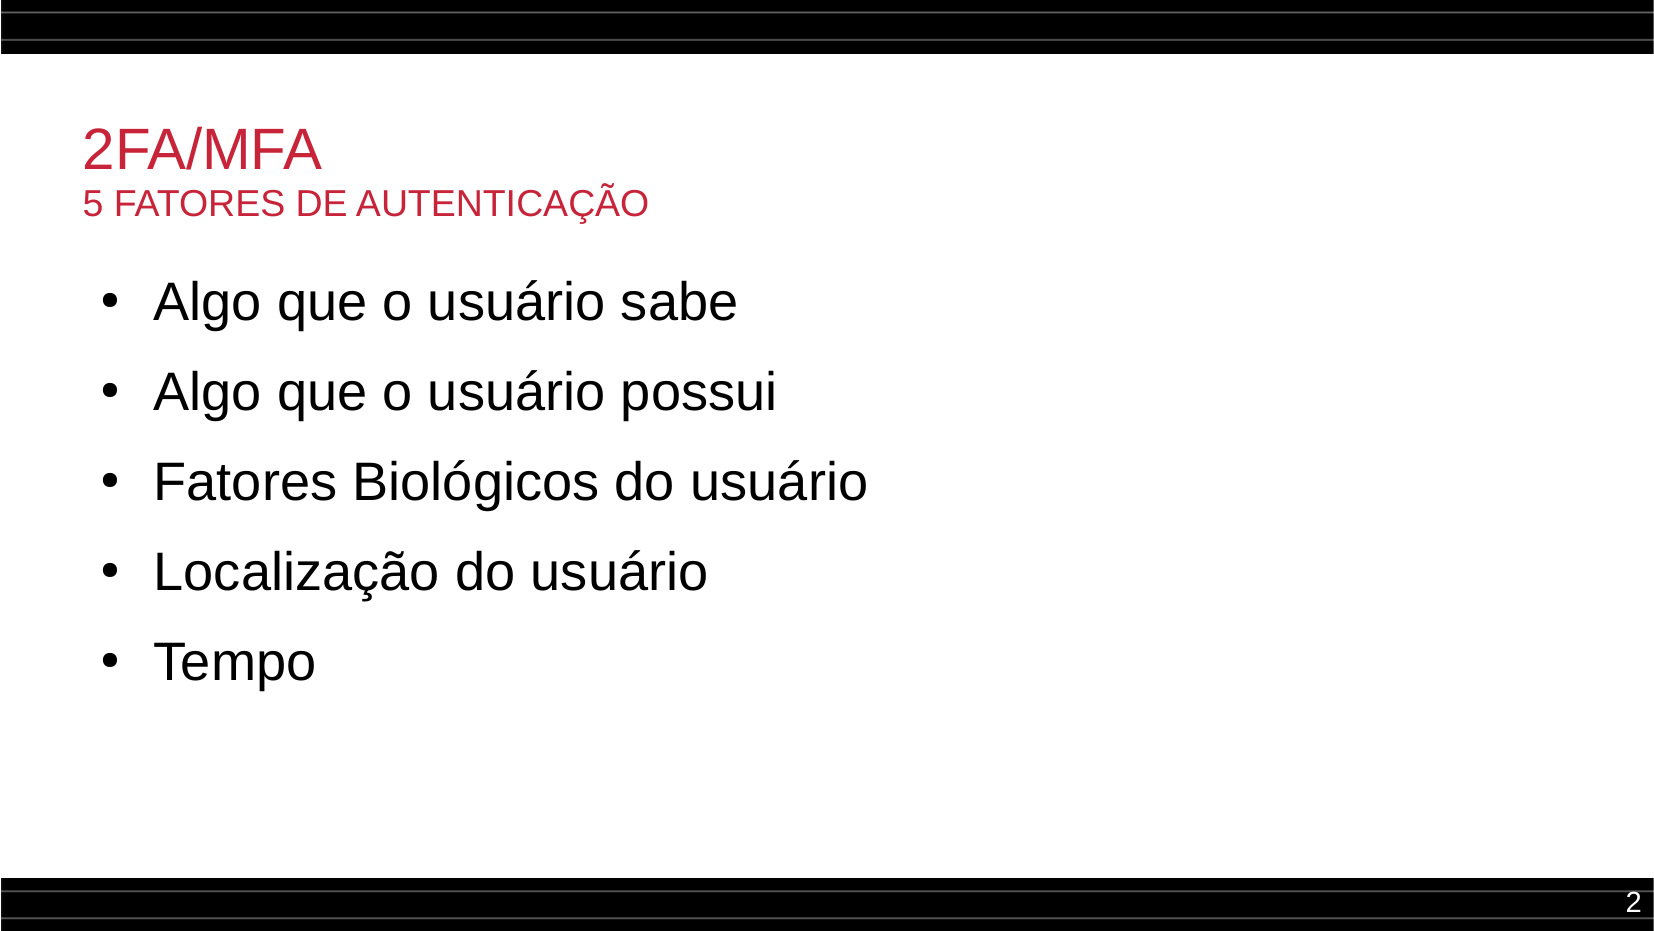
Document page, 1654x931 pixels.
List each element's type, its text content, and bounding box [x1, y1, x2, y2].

picture [1, 0, 1654, 54]
picture [1, 878, 1654, 931]
title 2FA/MFA 5 FATORES DE AUTENTICAÇÃO [82, 92, 1571, 249]
list Algo que o usuário sabe Algo que o usuário possui Fatores Biológicos do usuário Localização do usuário Tempo [82, 271, 1571, 851]
